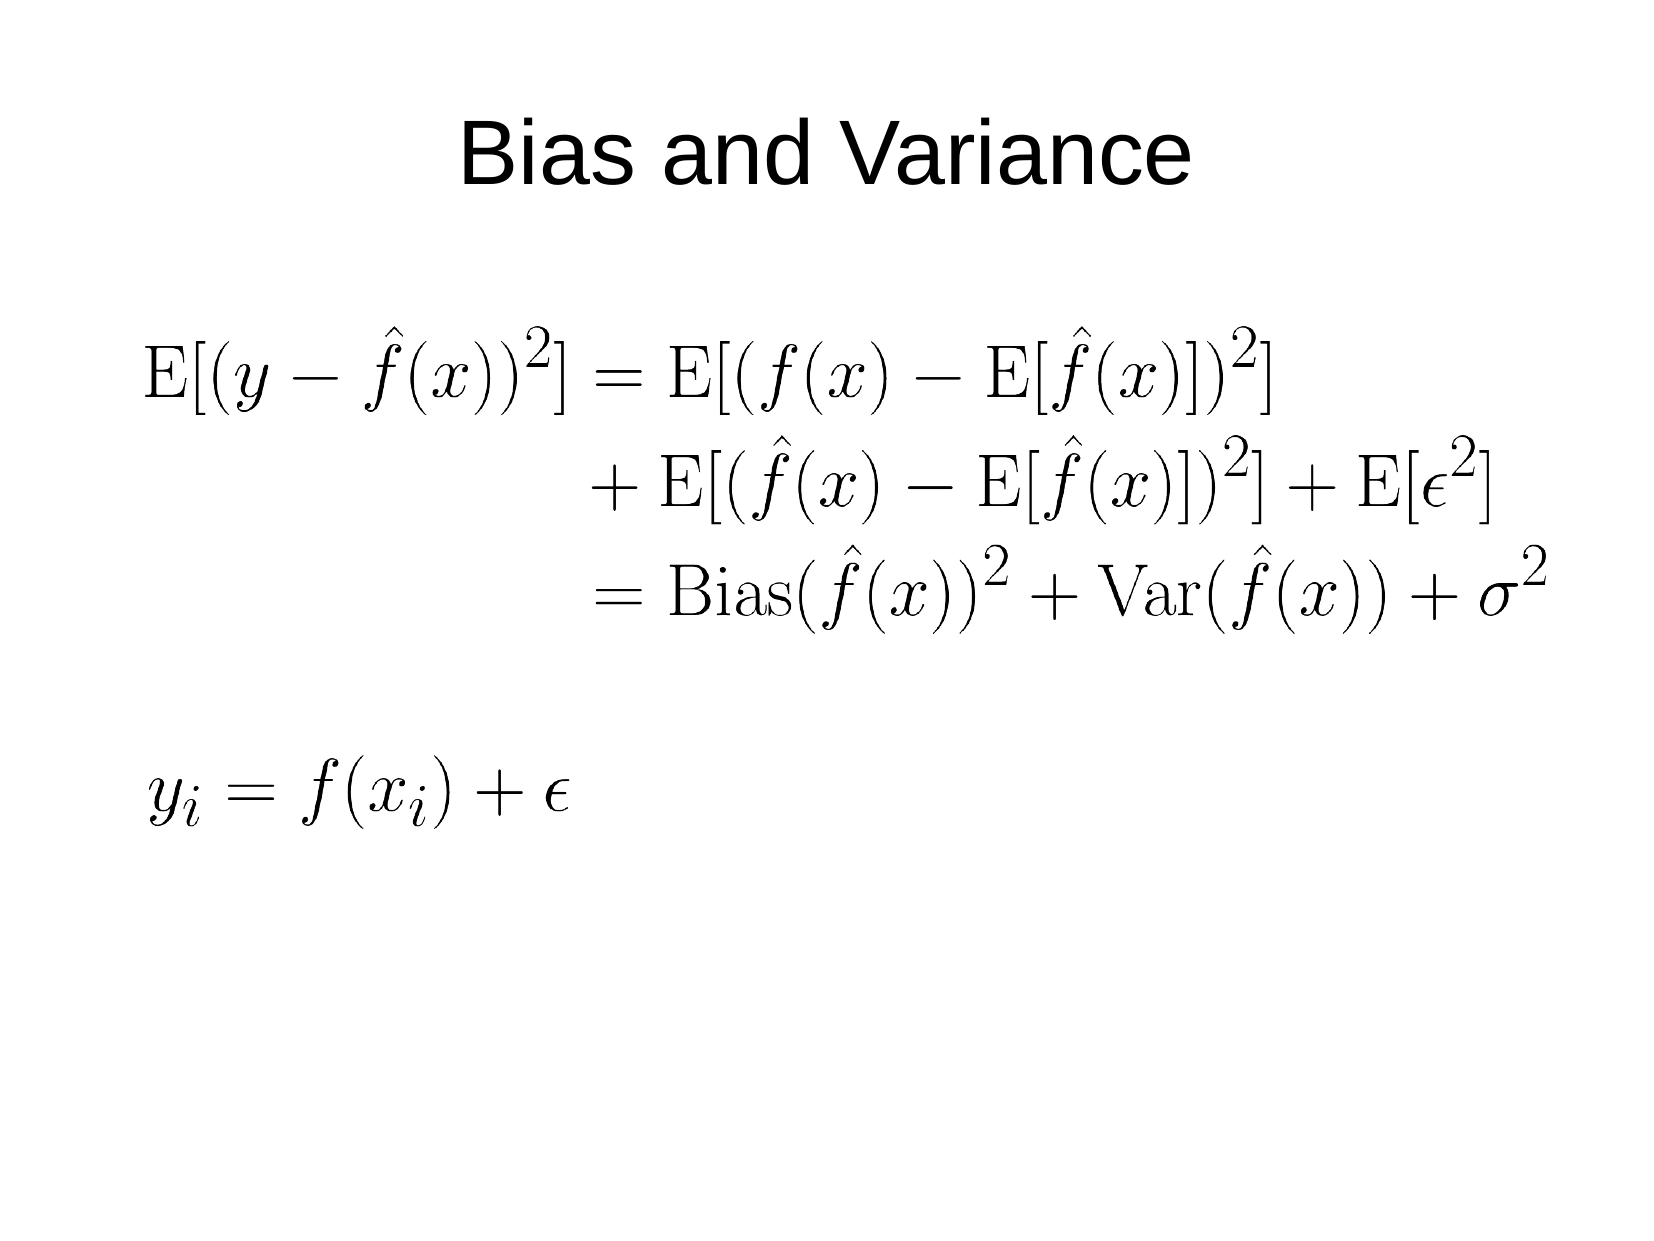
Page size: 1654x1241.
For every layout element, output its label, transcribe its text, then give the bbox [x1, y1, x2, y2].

title Bias and Variance [82, 49, 1571, 257]
picture [145, 325, 1546, 829]
